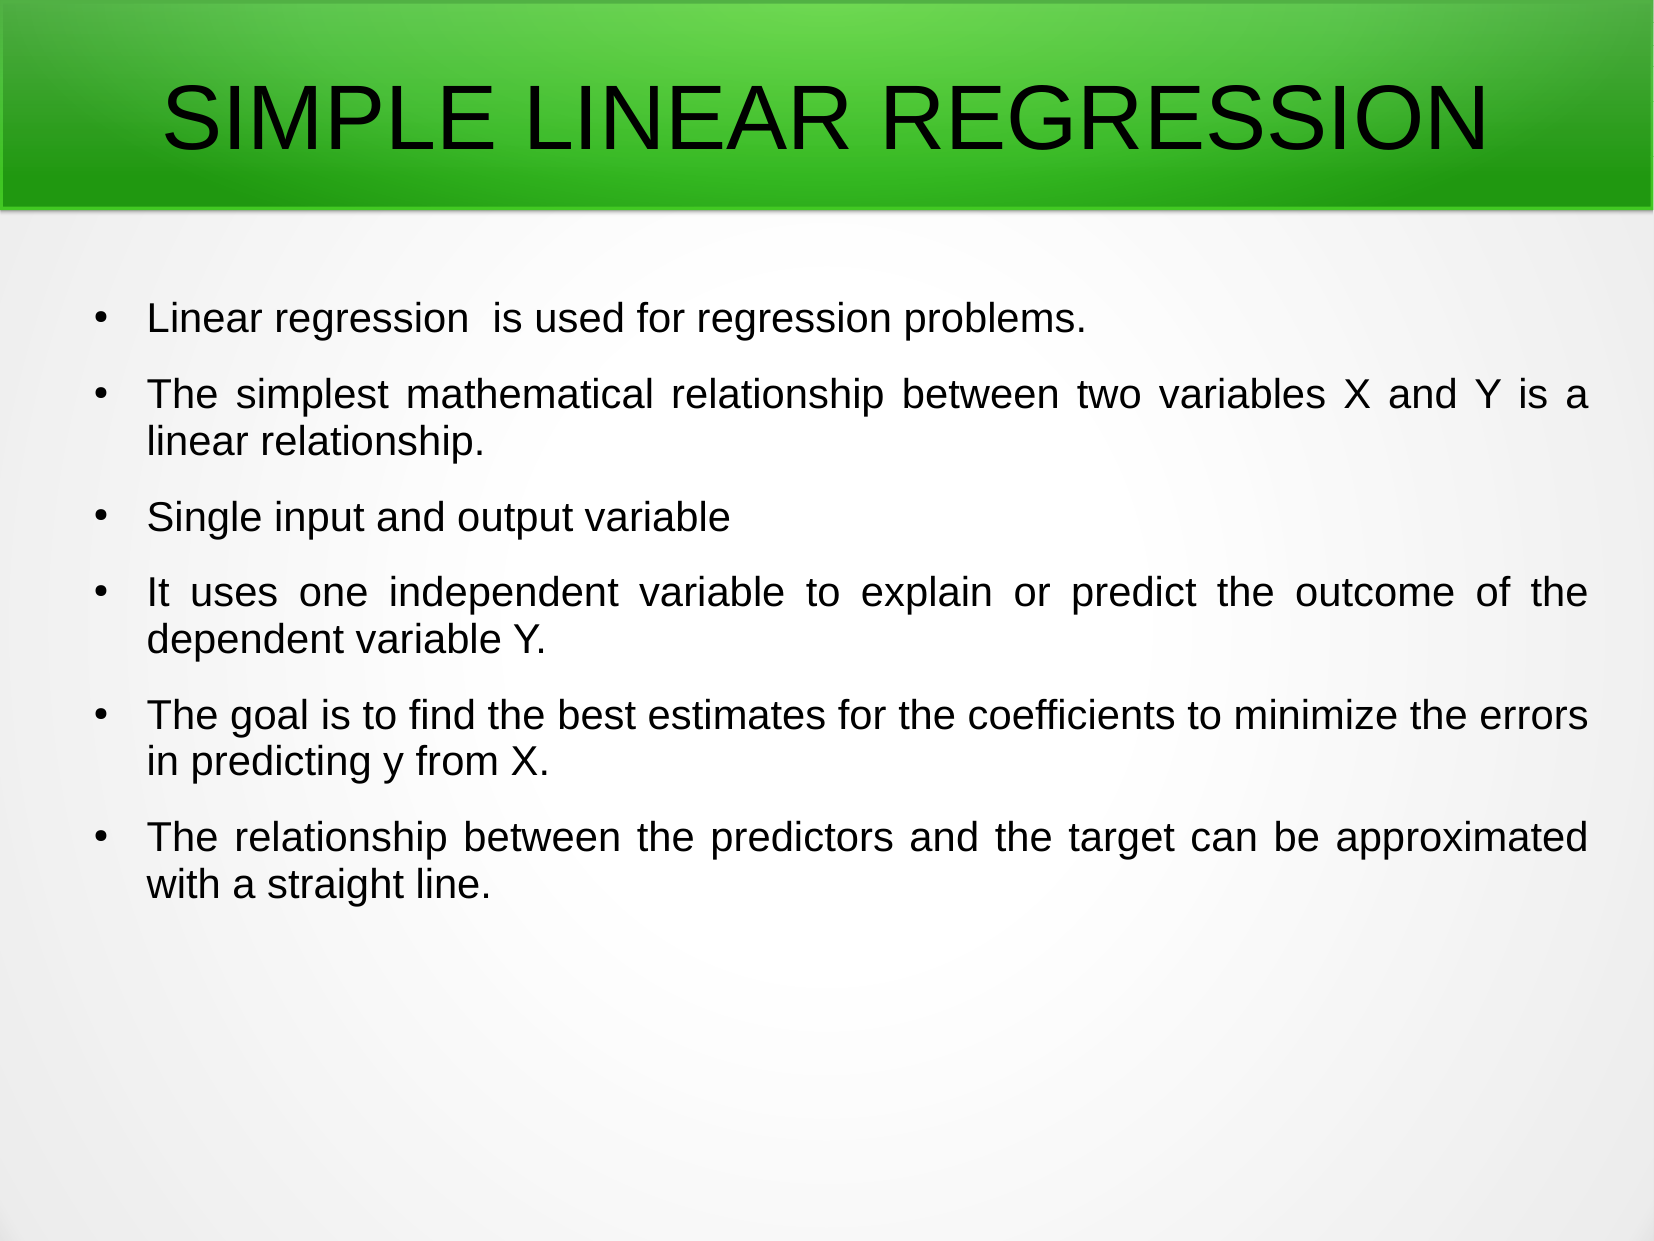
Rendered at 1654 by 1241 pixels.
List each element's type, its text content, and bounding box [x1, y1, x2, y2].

title SIMPLE LINEAR REGRESSION [82, 47, 1571, 189]
list Linear regression is used for regression problems. The simplest mathematical relationship between two variables X and Y is a linear relationship. Single input and output variable It uses one independent variable to explain or predict the outcome of the dependent variable Y. The goal is to find the best estimates for the coefficients to minimize the errors in predicting y from X. The relationship between the predictors and the target can be approximated with a straight line. [75, 219, 1590, 1225]
